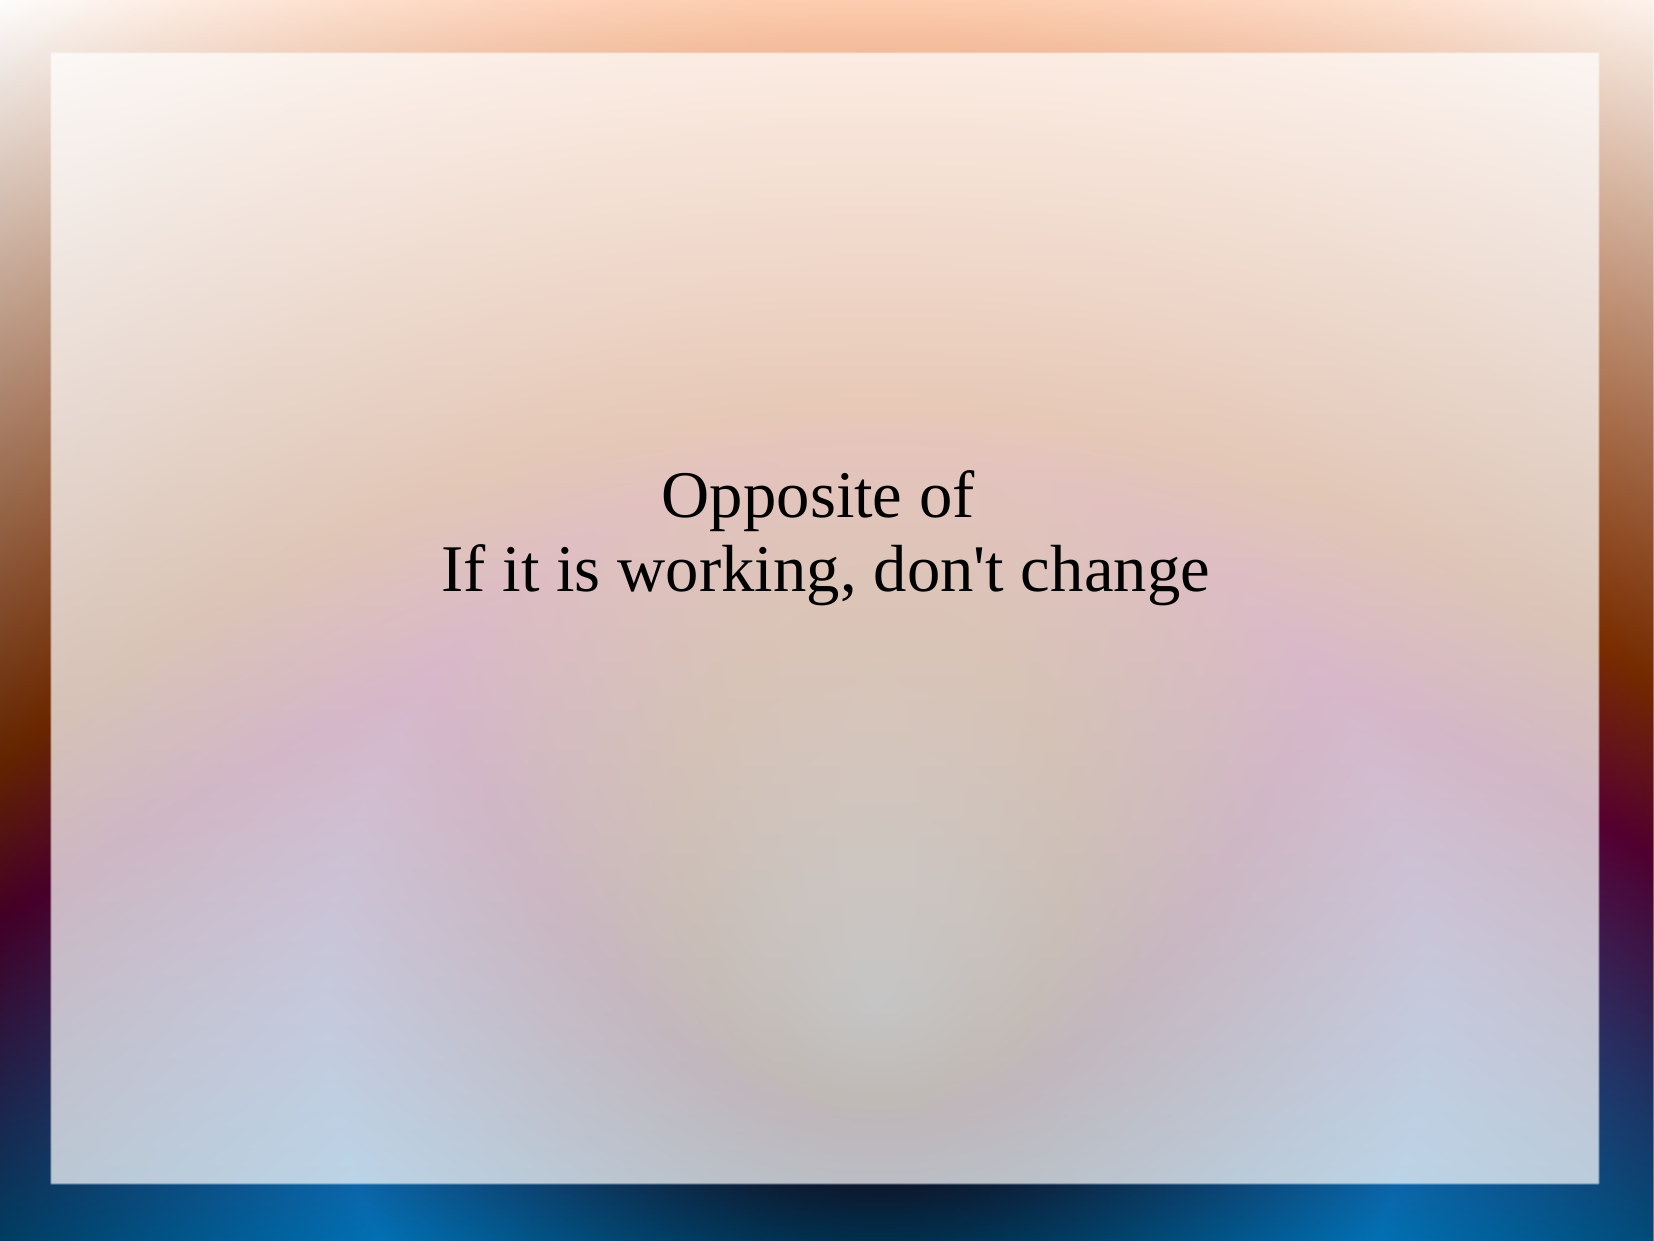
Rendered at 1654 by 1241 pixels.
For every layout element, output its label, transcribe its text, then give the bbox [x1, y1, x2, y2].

subtitle Opposite of If it is working, don't change [82, 55, 1571, 1010]
picture [0, 0, 1654, 1241]
